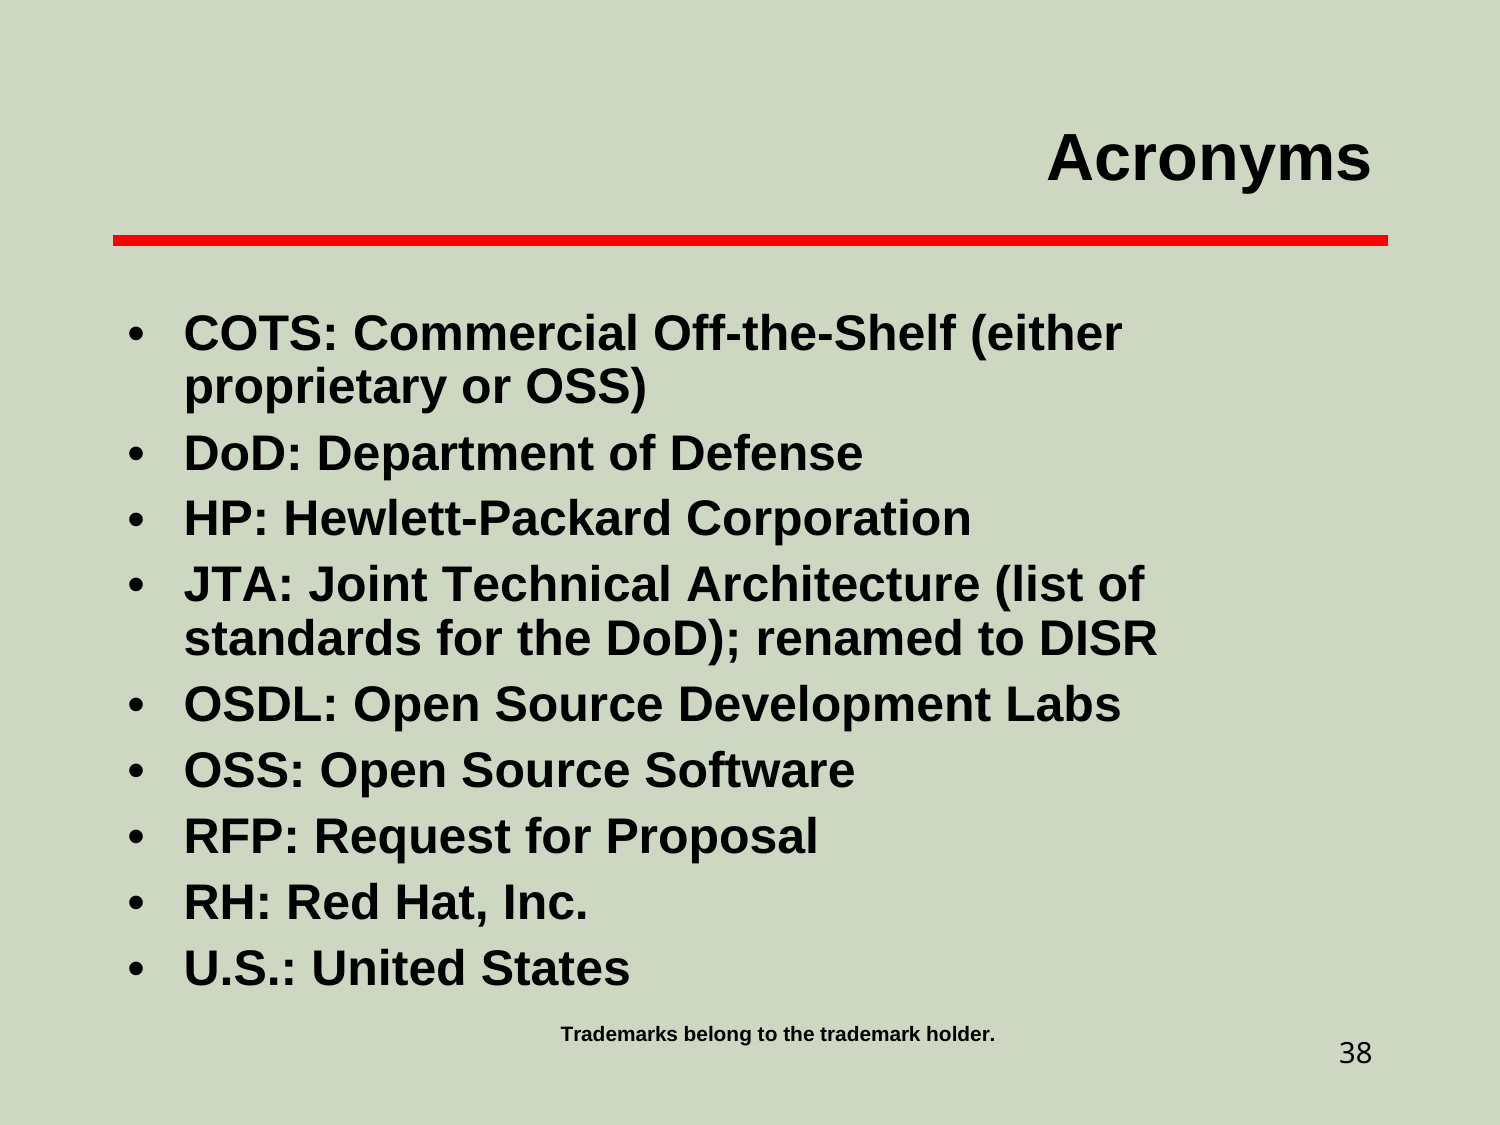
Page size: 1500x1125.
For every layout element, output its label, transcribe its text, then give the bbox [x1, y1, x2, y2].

title Acronyms [337, 85, 1388, 224]
list COTS: Commercial Off-the-Shelf (either proprietary or OSS) DoD: Department of Defense HP: Hewlett-Packard Corporation JTA: Joint Technical Architecture (list of standards for the DoD); renamed to DISR OSDL: Open Source Development Labs OSS: Open Source Software RFP: Request for Proposal RH: Red Hat, Inc. U.S.: United States Trademarks belong to the trademark holder. [112, 299, 1388, 1071]
